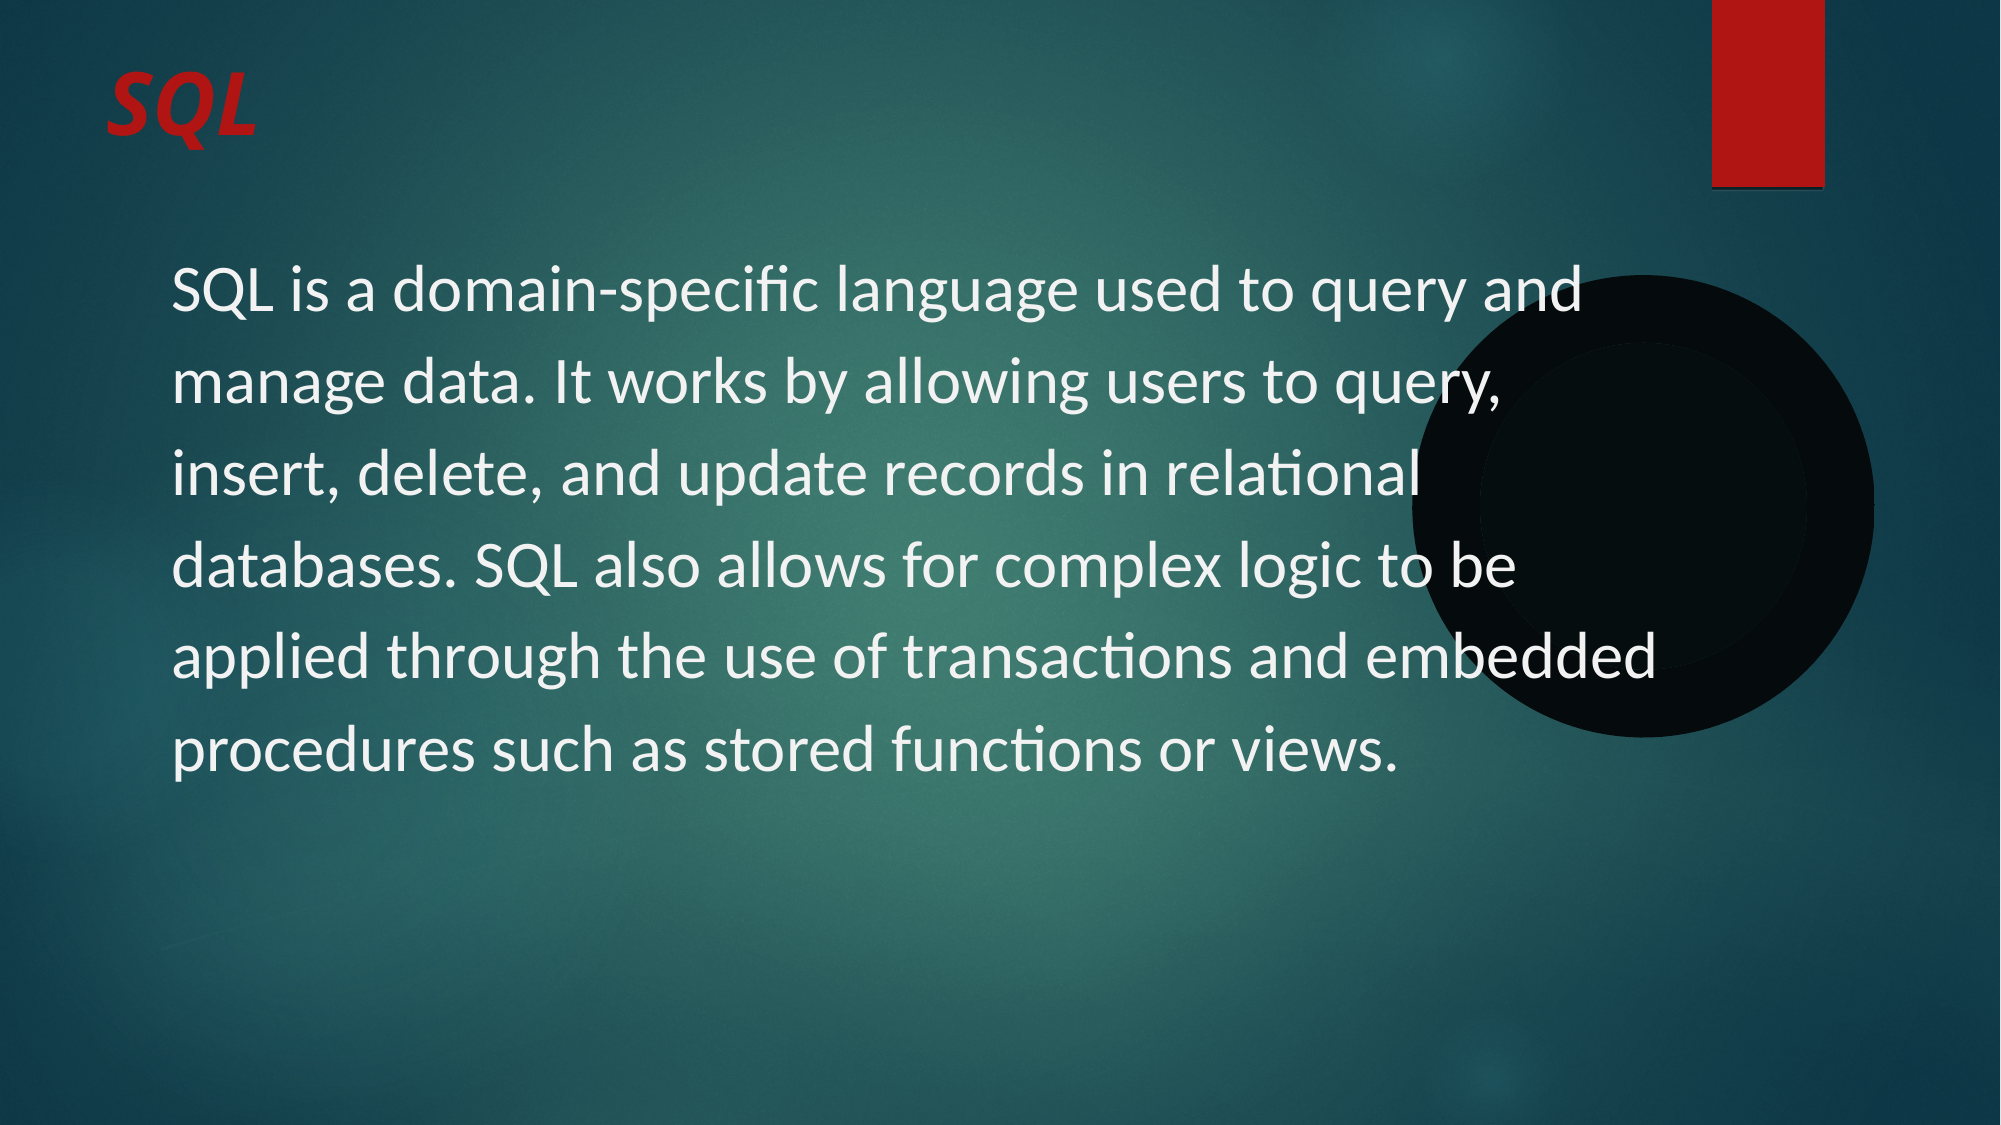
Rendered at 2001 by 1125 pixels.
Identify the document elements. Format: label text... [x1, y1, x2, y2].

text_box SQL is a domain-specific language used to query and manage data. It works by allowing users to query, insert, delete, and update records in relational databases. SQL also allows for complex logic to be applied through the use of transactions and embedded procedures such as stored functions or views. [156, 217, 1680, 915]
text_box SQL [91, 32, 1369, 183]
